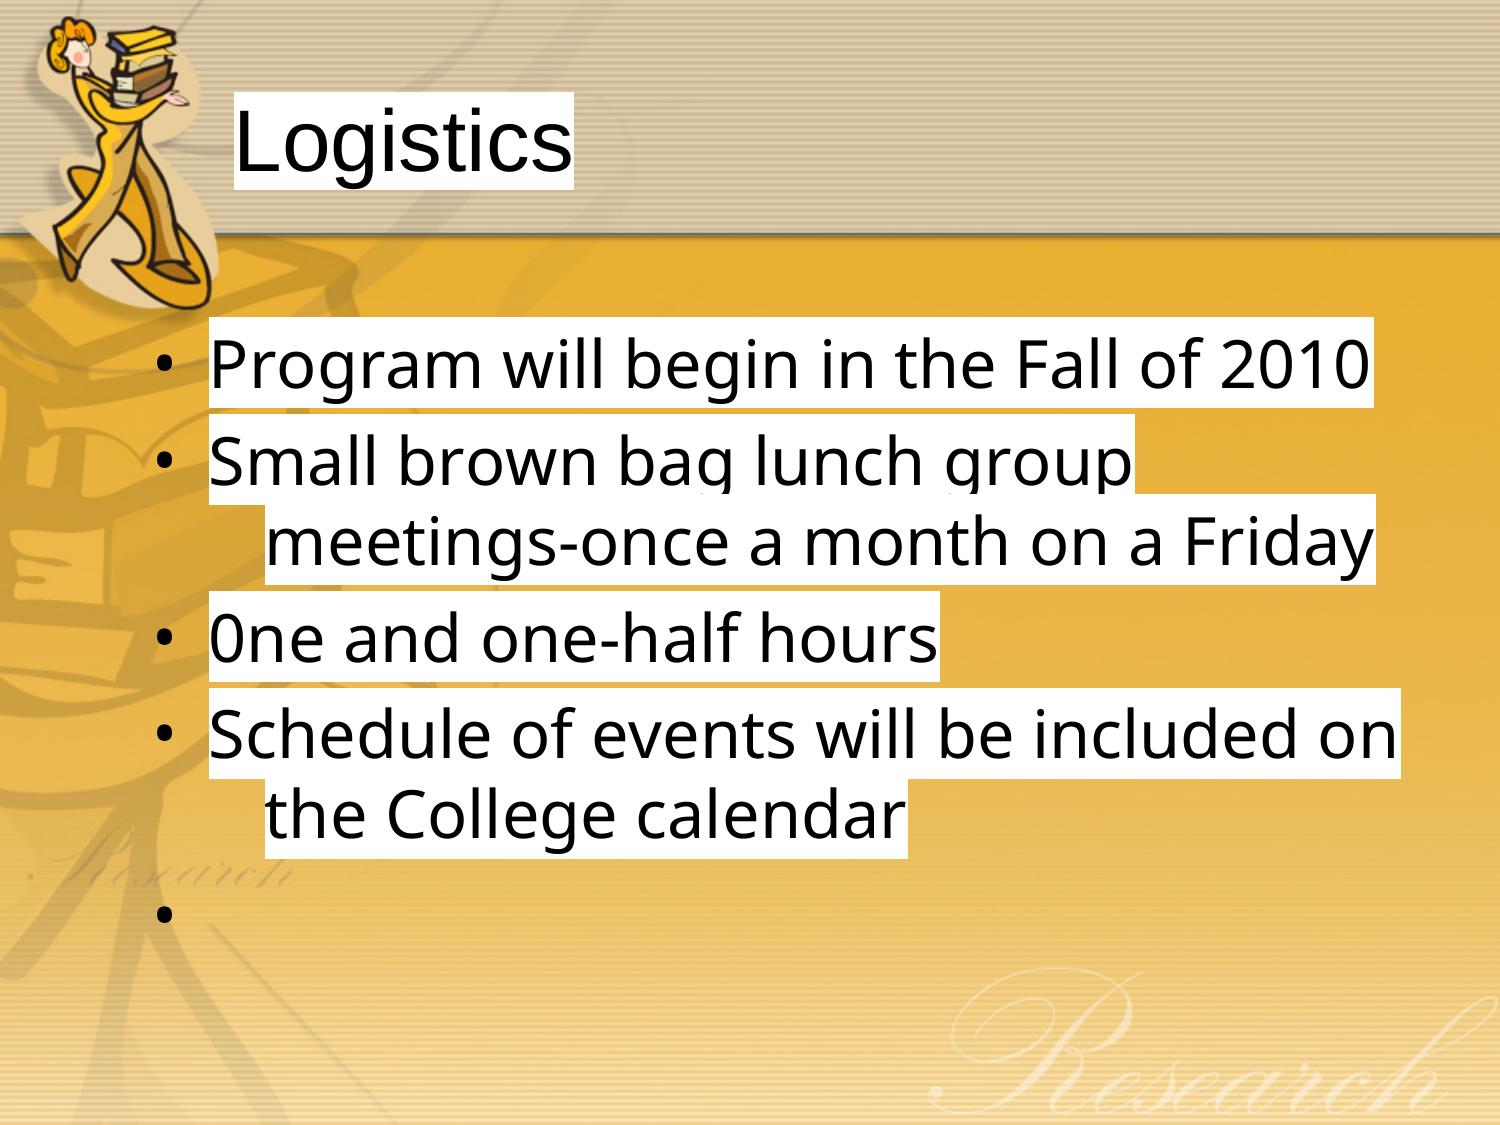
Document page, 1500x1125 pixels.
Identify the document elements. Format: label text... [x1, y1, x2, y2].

picture [0, 0, 1500, 1125]
title Logistics [218, 42, 1471, 197]
list Program will begin in the Fall of 2010 Small brown bag lunch group meetings-once a month on a Friday 0ne and one-half hours Schedule of events will be included on the College calendar [137, 314, 1471, 1095]
